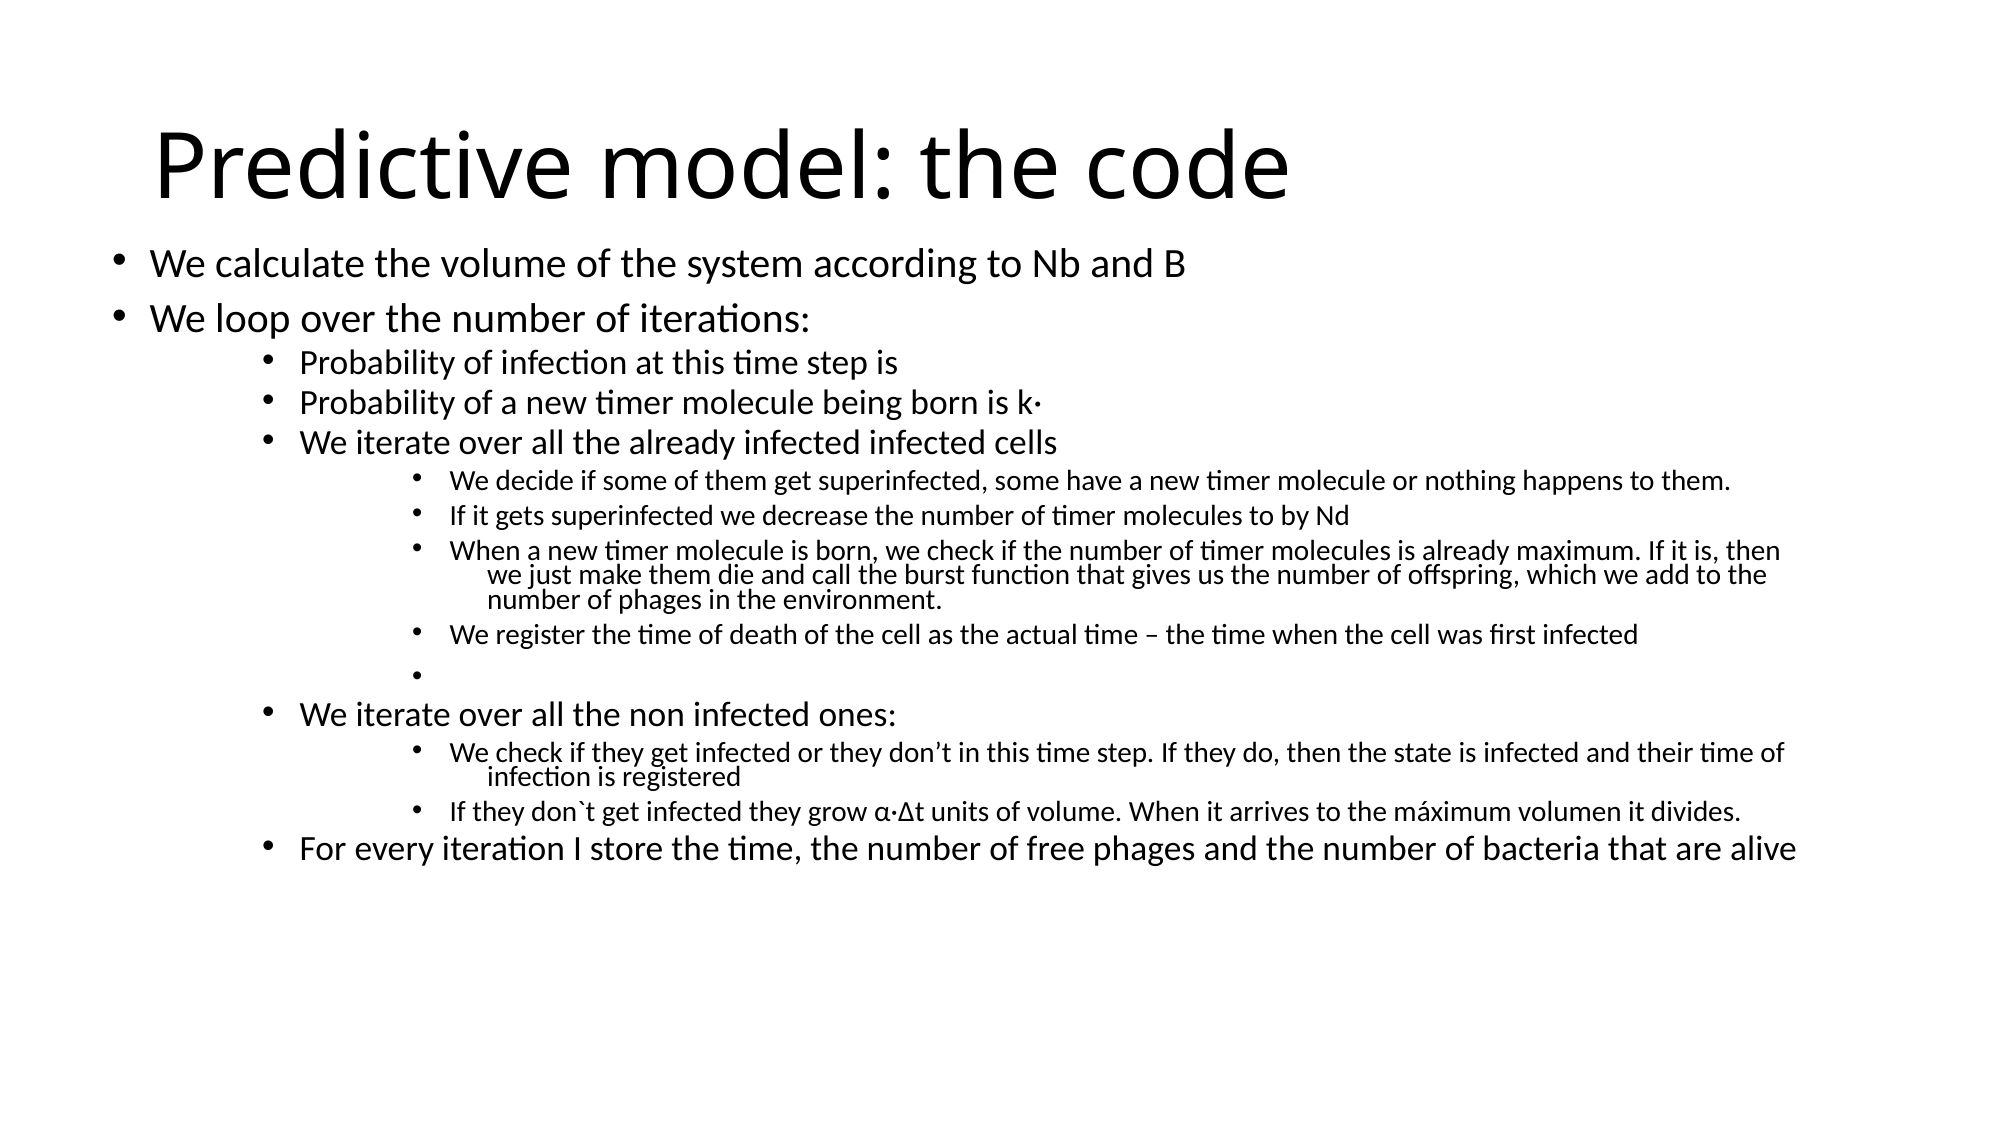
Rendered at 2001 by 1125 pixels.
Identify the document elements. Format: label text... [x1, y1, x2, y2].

list We calculate the volume of the system according to Nb and B We loop over the number of iterations: Probability of infection at this time step is Probability of a new timer molecule being born is k· We iterate over all the already infected infected cells We decide if some of them get superinfected, some have a new timer molecule or nothing happens to them. If it gets superinfected we decrease the number of timer molecules to by Nd When a new timer molecule is born, we check if the number of timer molecules is already maximum. If it is, then we just make them die and call the burst function that gives us the number of offspring, which we add to the number of phages in the environment. We register the time of death of the cell as the actual time – the time when the cell was first infected We iterate over all the non infected ones: We check if they get infected or they don’t in this time step. If they do, then the state is infected and their time of infection is registered If they don`t get infected they grow α·Δt units of volume. When it arrives to the máximum volumen it divides. For every iteration I store the time, the number of free phages and the number of bacteria that are alive [97, 241, 1823, 956]
title Predictive model: the code [137, 59, 1863, 278]
